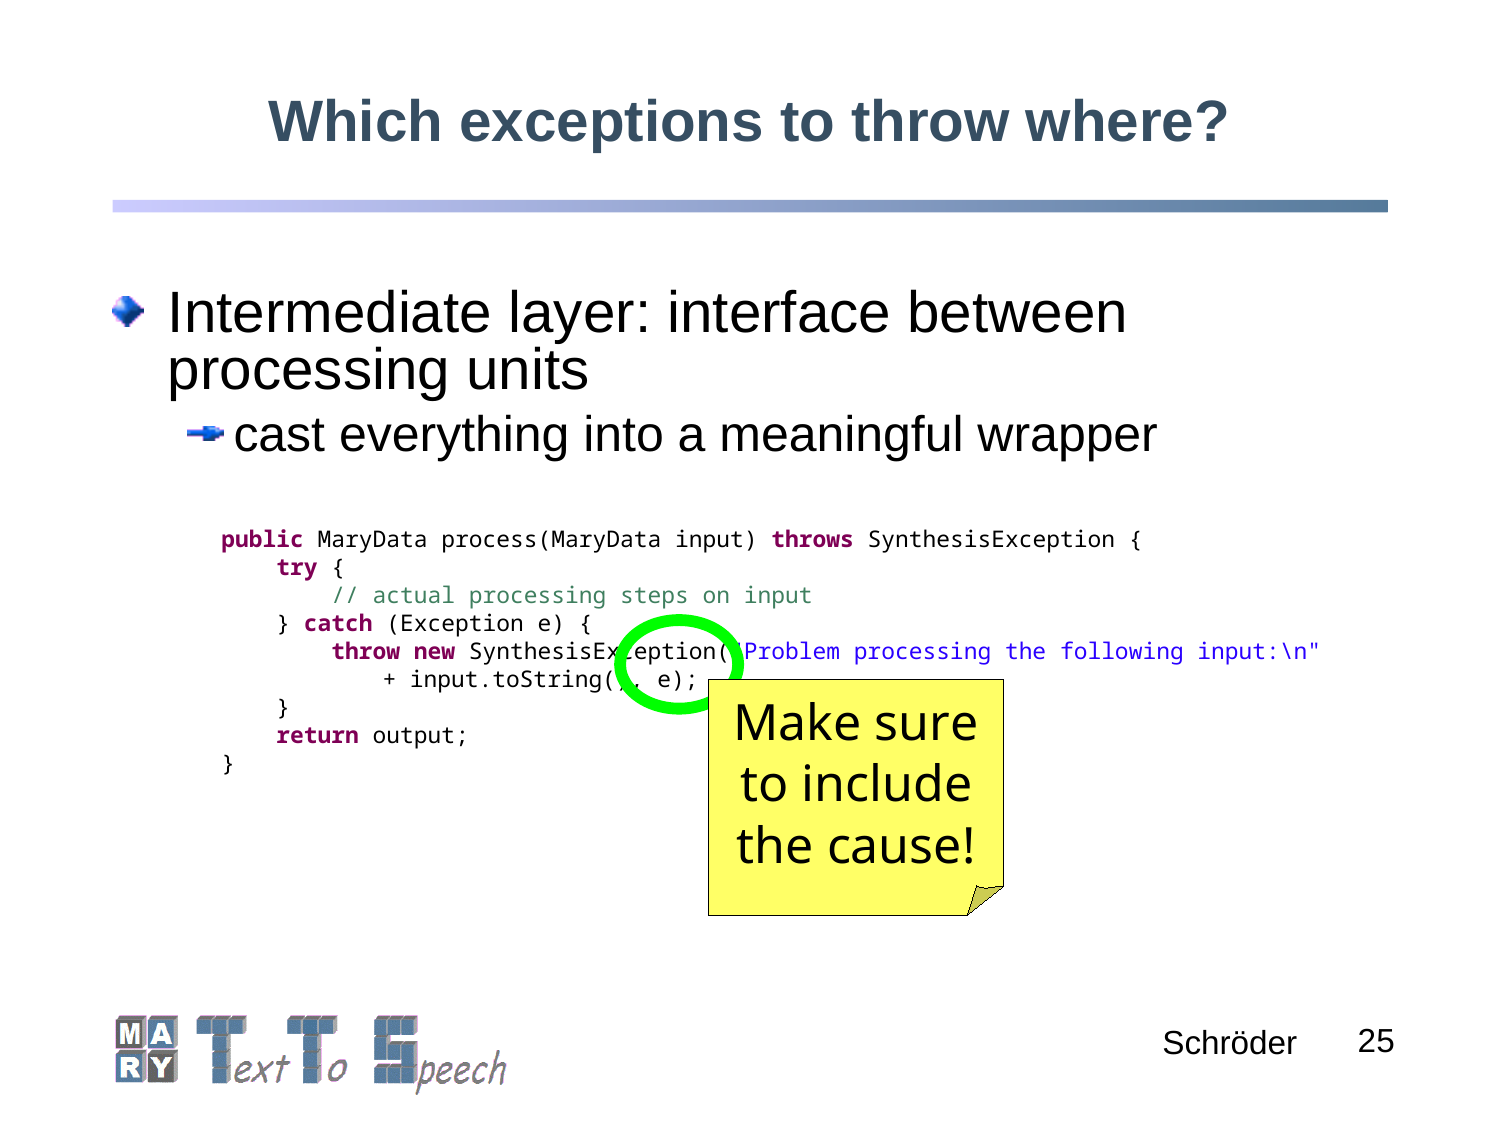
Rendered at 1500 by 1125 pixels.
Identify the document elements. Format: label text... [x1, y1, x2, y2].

text_box Make sure to include the cause! [708, 679, 1004, 916]
text_box public MaryData process(MaryData input) throws SynthesisException { try { // actual processing steps on input } catch (Exception e) { throw new SynthesisException("Problem processing the following input:\n" + input.toString(), e); } return output; } [206, 517, 1388, 768]
picture [112, 1012, 507, 1096]
text_box public MaryData process(MaryData input) throws SynthesisException { try { // actual processing steps on input } catch (Exception e) { throw new SynthesisException("Problem processing the following input:\n" + input.toString(), e); } return output; } [627, 627, 732, 702]
list Intermediate layer: interface between processing units cast everything into a meaningful wrapper [112, 287, 1387, 997]
title Which exceptions to throw where? [112, 57, 1387, 193]
